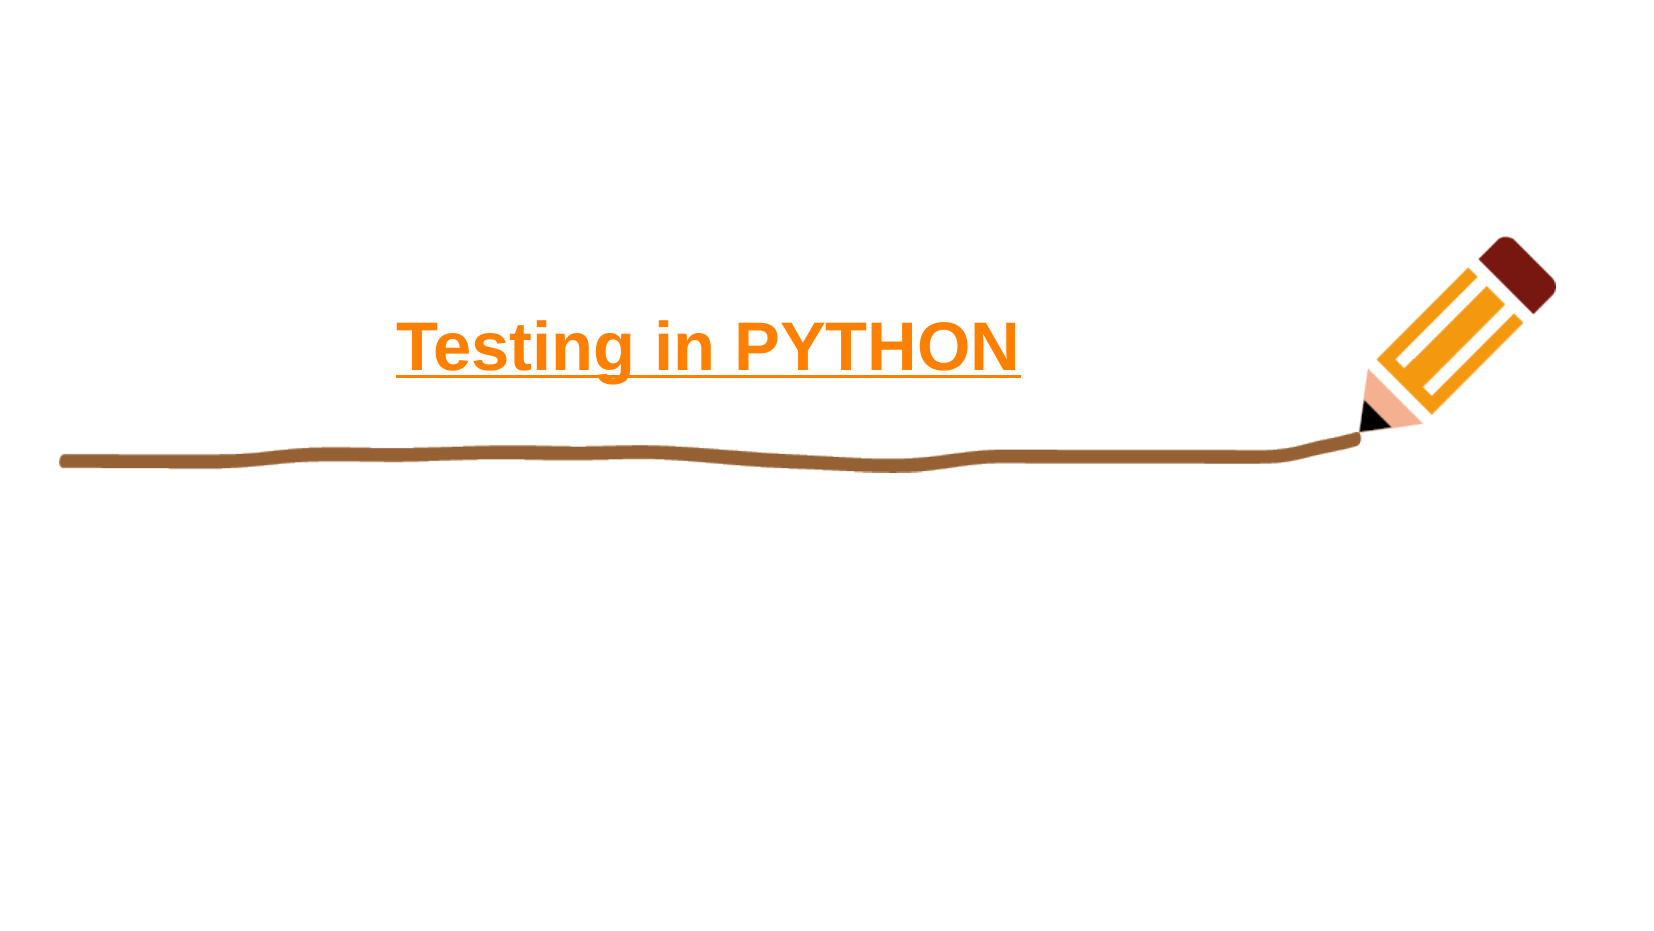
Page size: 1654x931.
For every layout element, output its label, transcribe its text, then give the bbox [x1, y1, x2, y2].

picture [59, 236, 1556, 473]
title Testing in PYTHON [88, 265, 1329, 429]
